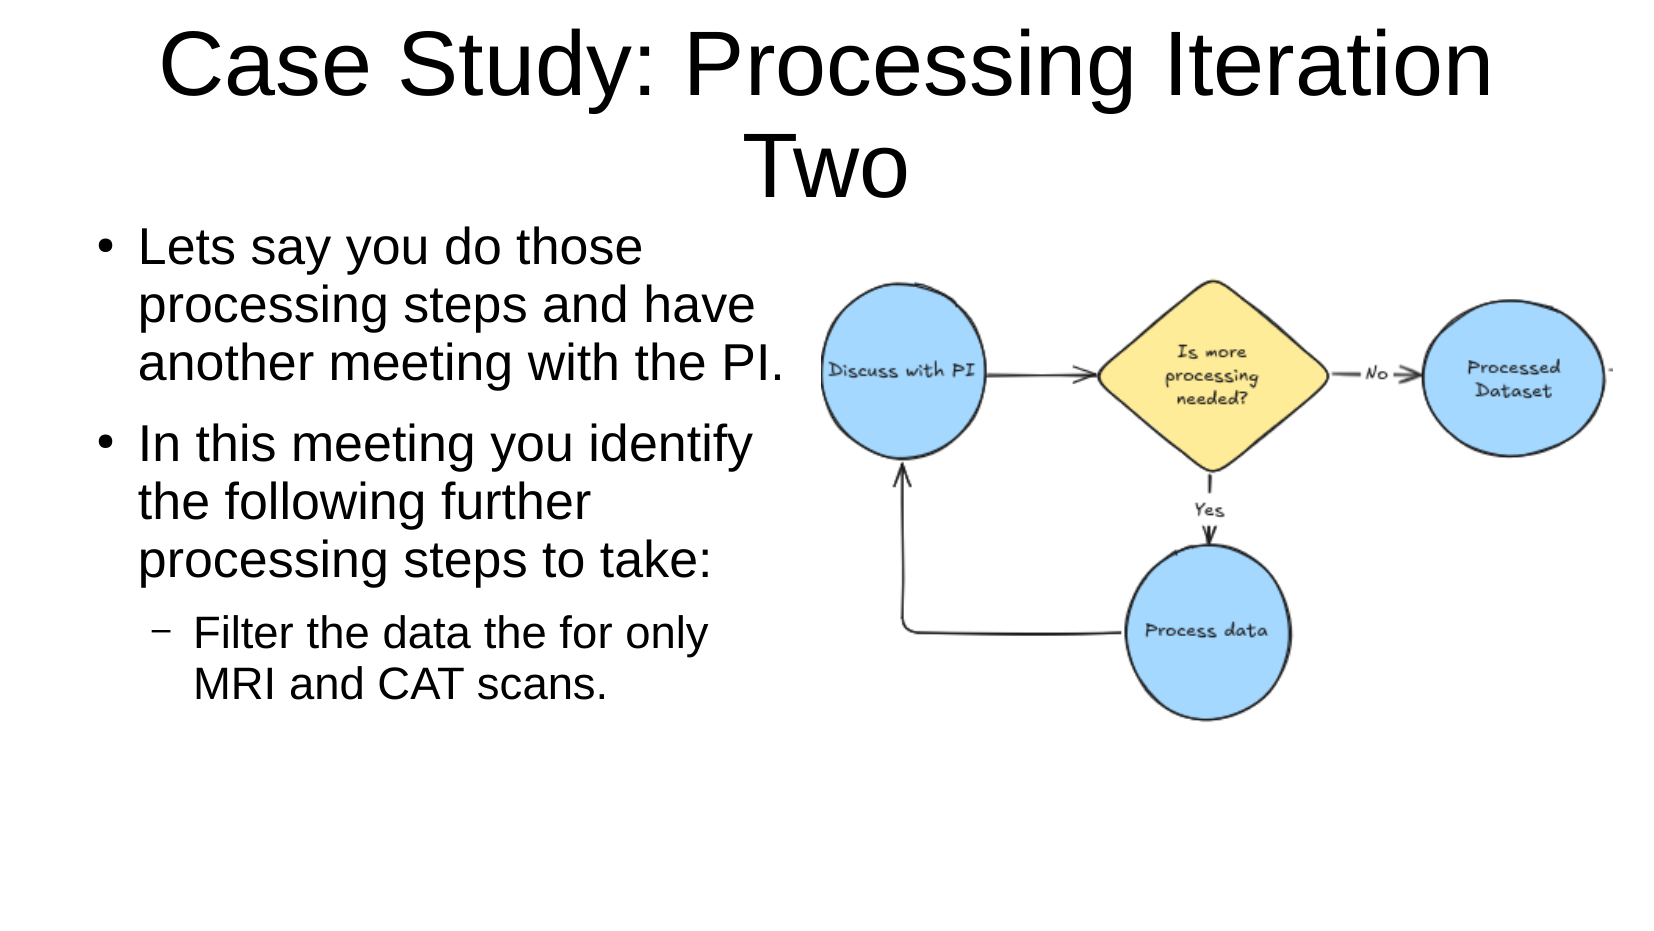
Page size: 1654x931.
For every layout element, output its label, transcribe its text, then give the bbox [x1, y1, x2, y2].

title Case Study: Processing Iteration Two [82, 12, 1571, 218]
list Lets say you do those processing steps and have another meeting with the PI. In this meeting you identify the following further processing steps to take: Filter the data the for only MRI and CAT scans. [82, 217, 788, 758]
picture [821, 262, 1613, 780]
